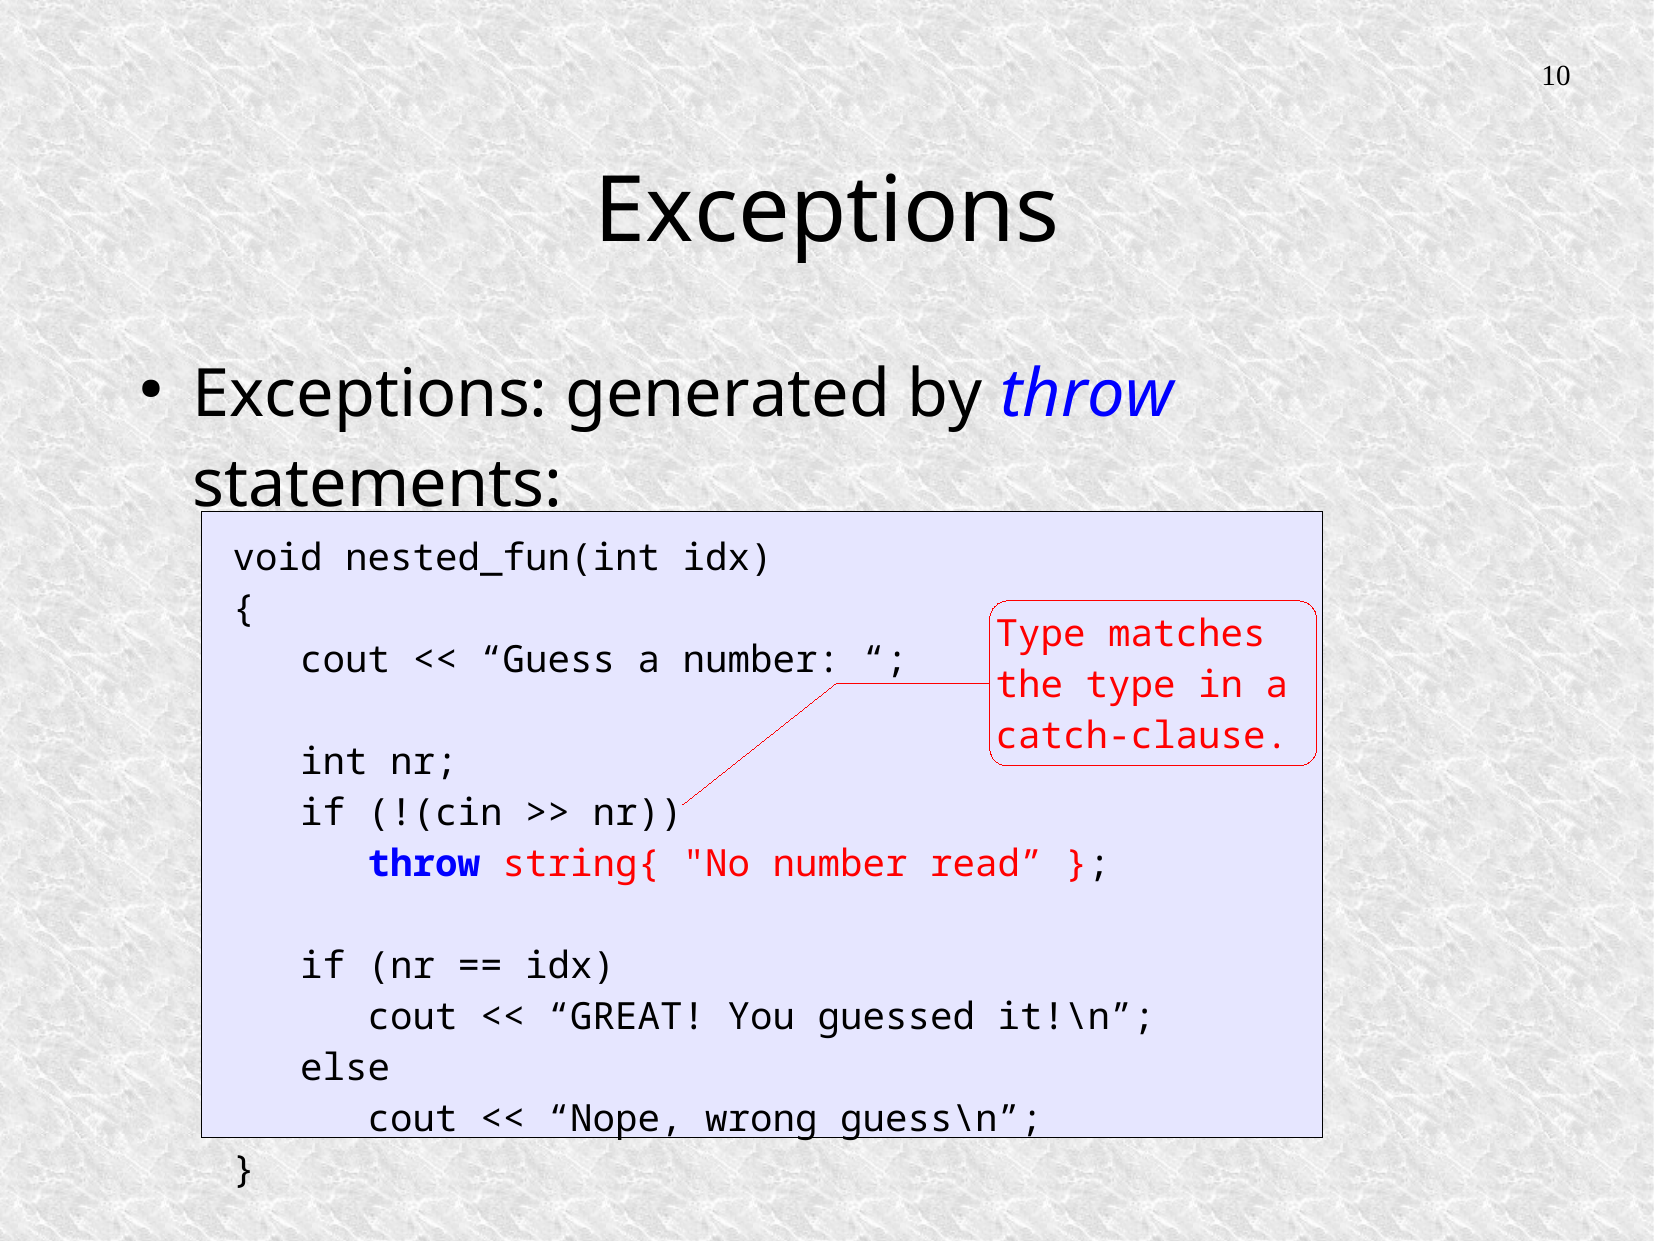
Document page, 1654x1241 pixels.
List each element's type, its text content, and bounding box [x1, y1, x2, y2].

list Exceptions: generated by throw statements: [121, 344, 1534, 1127]
text_box [1272, 1127, 1323, 1138]
text_box Type matches the type in a catch-clause. [989, 600, 1317, 766]
title Exceptions [121, 102, 1534, 311]
text_box [201, 1127, 232, 1138]
text_box void nested_fun(int idx) { cout << “Guess a number: “; int nr; if (!(cin >> nr)) throw string{ "No number read” }; if (nr == idx) cout << “GREAT! You guessed it!\n”; else cout << “Nope, wrong guess\n”; } [232, 530, 1272, 1170]
picture [0, 0, 1654, 1241]
